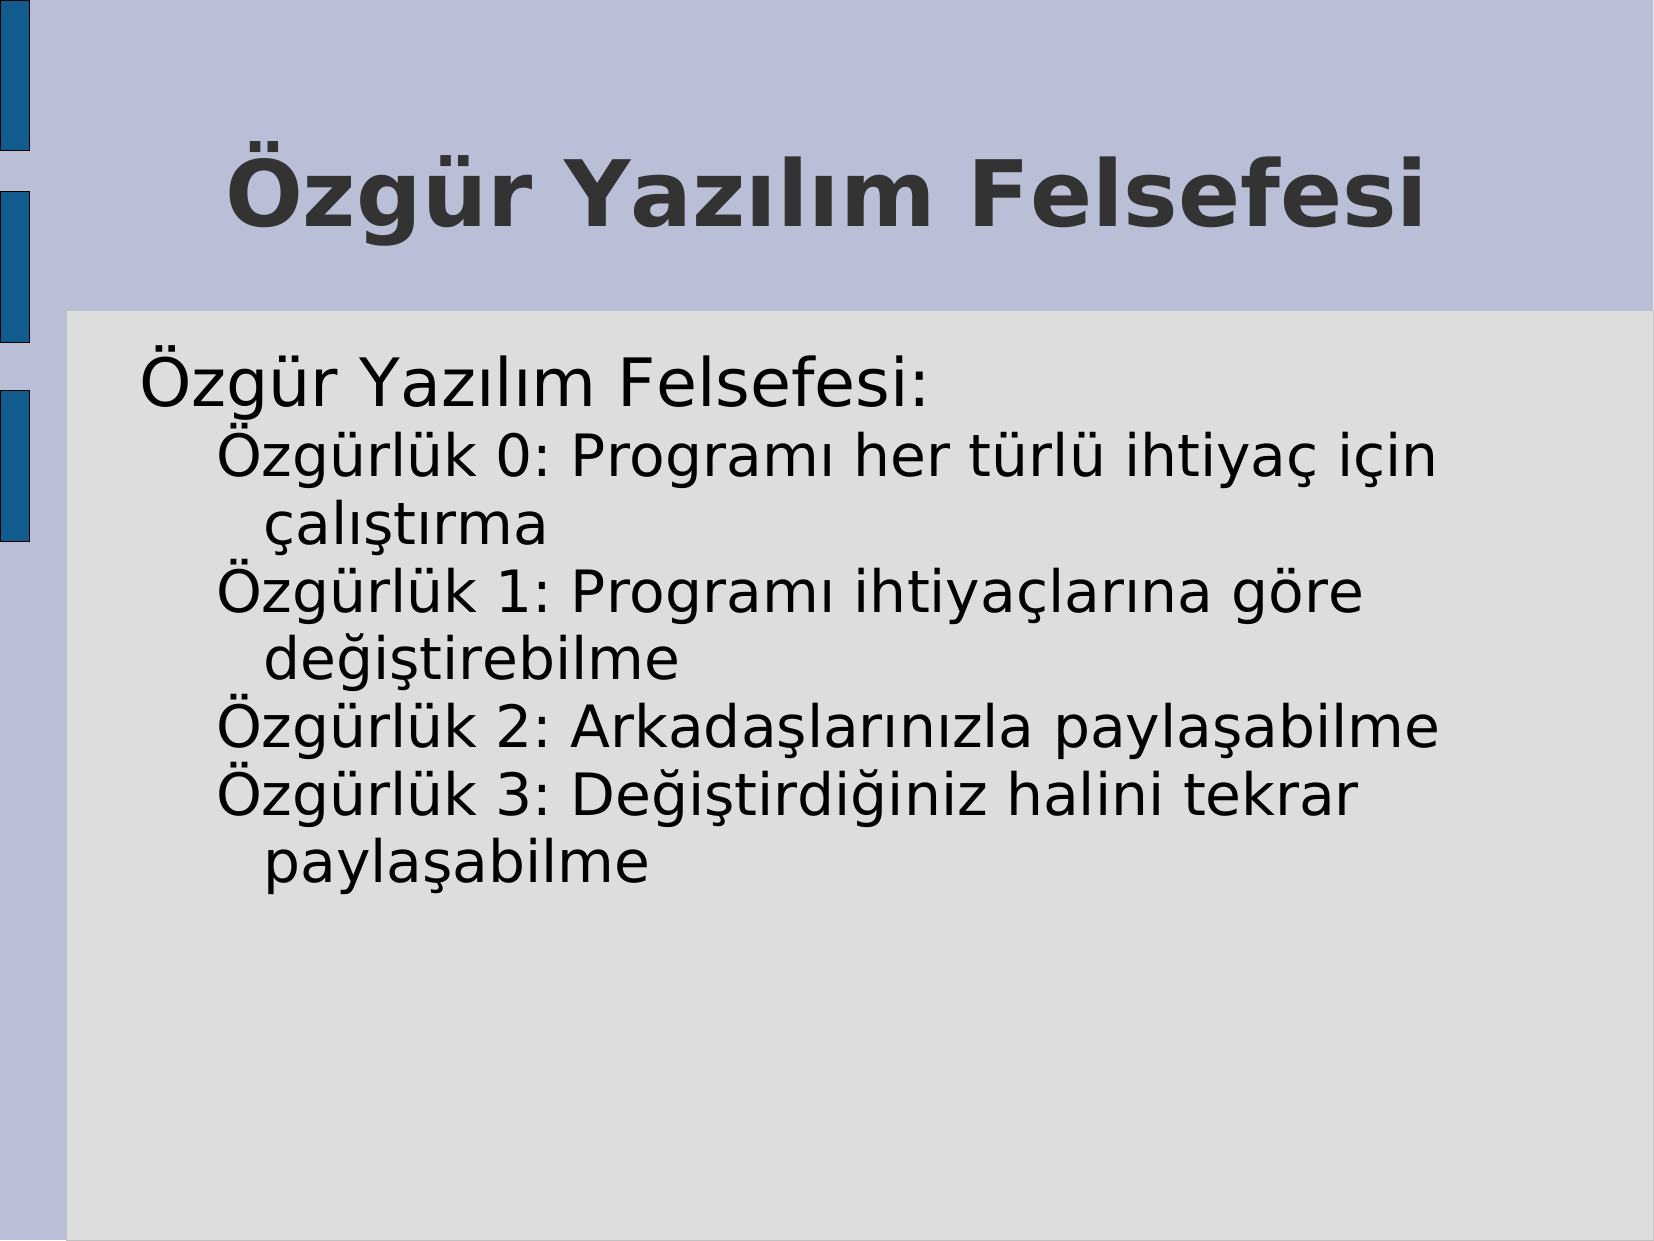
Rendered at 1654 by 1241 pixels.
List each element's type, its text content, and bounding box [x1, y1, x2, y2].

list Özgür Yazılım Felsefesi: Özgürlük 0: Programı her türlü ihtiyaç için çalıştırma Özgürlük 1: Programı ihtiyaçlarına göre değiştirebilme Özgürlük 2: Arkadaşlarınızla paylaşabilme Özgürlük 3: Değiştirdiğiniz halini tekrar paylaşabilme [121, 344, 1534, 1127]
title Özgür Yazılım Felsefesi [121, 91, 1534, 299]
